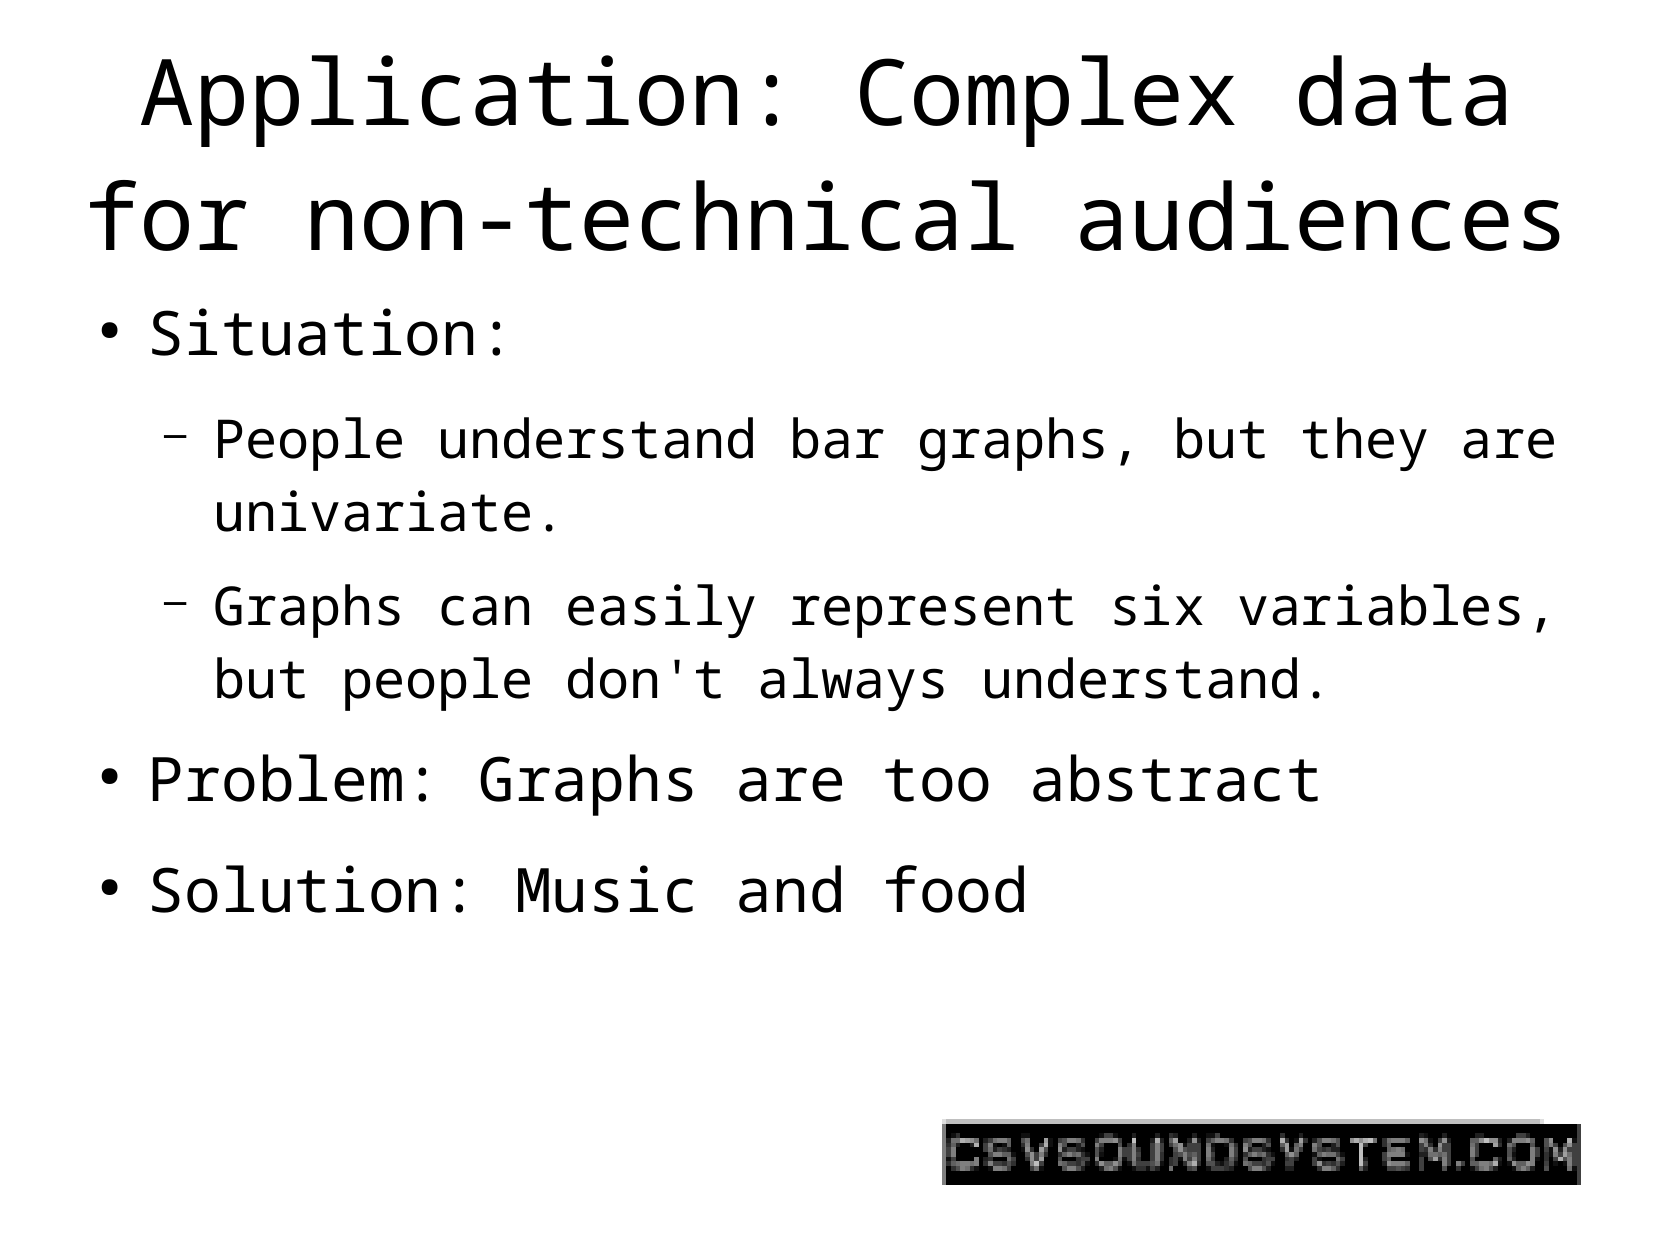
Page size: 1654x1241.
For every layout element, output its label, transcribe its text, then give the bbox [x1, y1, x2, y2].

title Application: Complex data for non-technical audiences [82, 49, 1571, 257]
picture [933, 1064, 1591, 1185]
list Situation: People understand bar graphs, but they are univariate. Graphs can easily represent six variables, but people don't always understand. Problem: Graphs are too abstract Solution: Music and food [82, 290, 1571, 1010]
